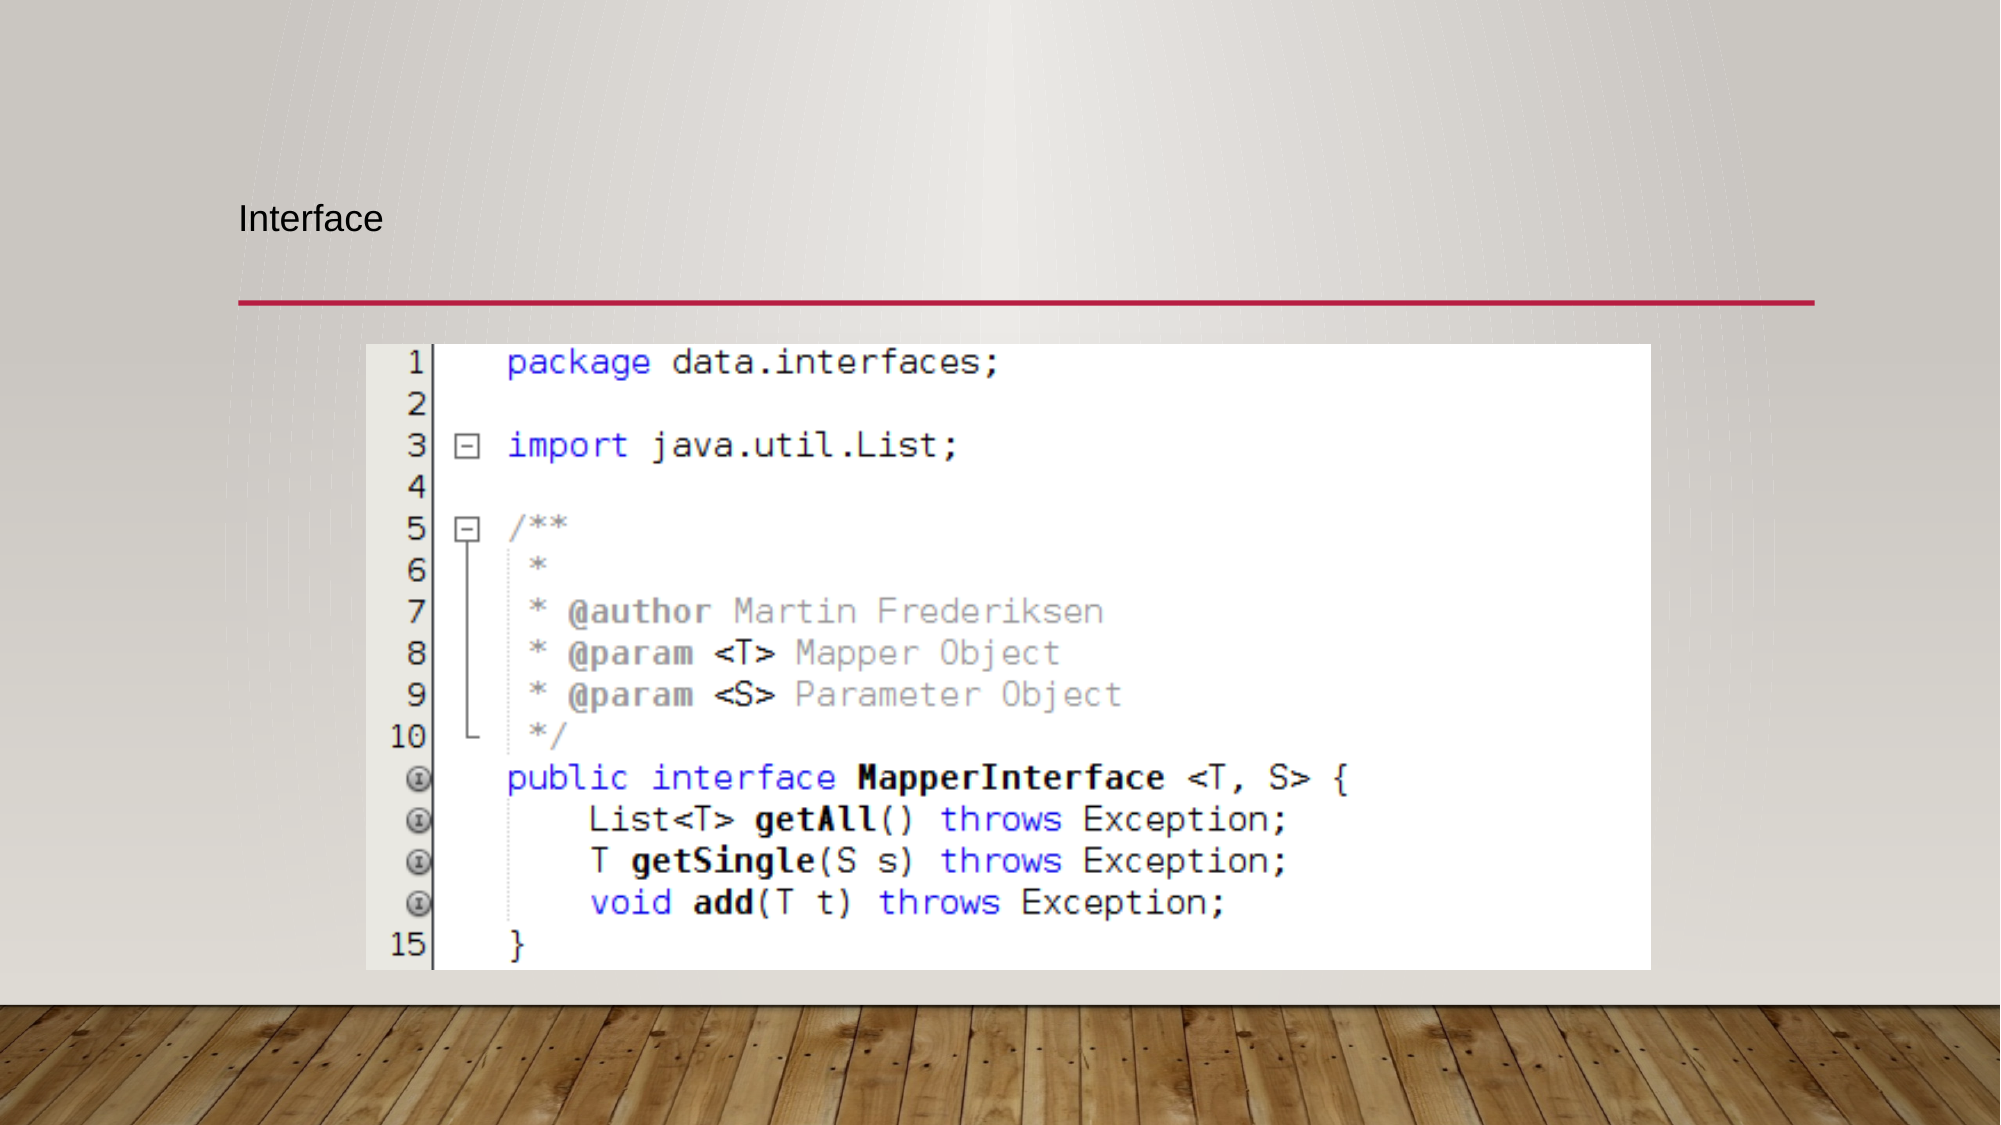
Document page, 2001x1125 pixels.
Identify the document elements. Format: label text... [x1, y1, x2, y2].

picture [0, 1005, 2000, 1125]
title Interface [238, 131, 1814, 305]
picture [366, 344, 1651, 970]
